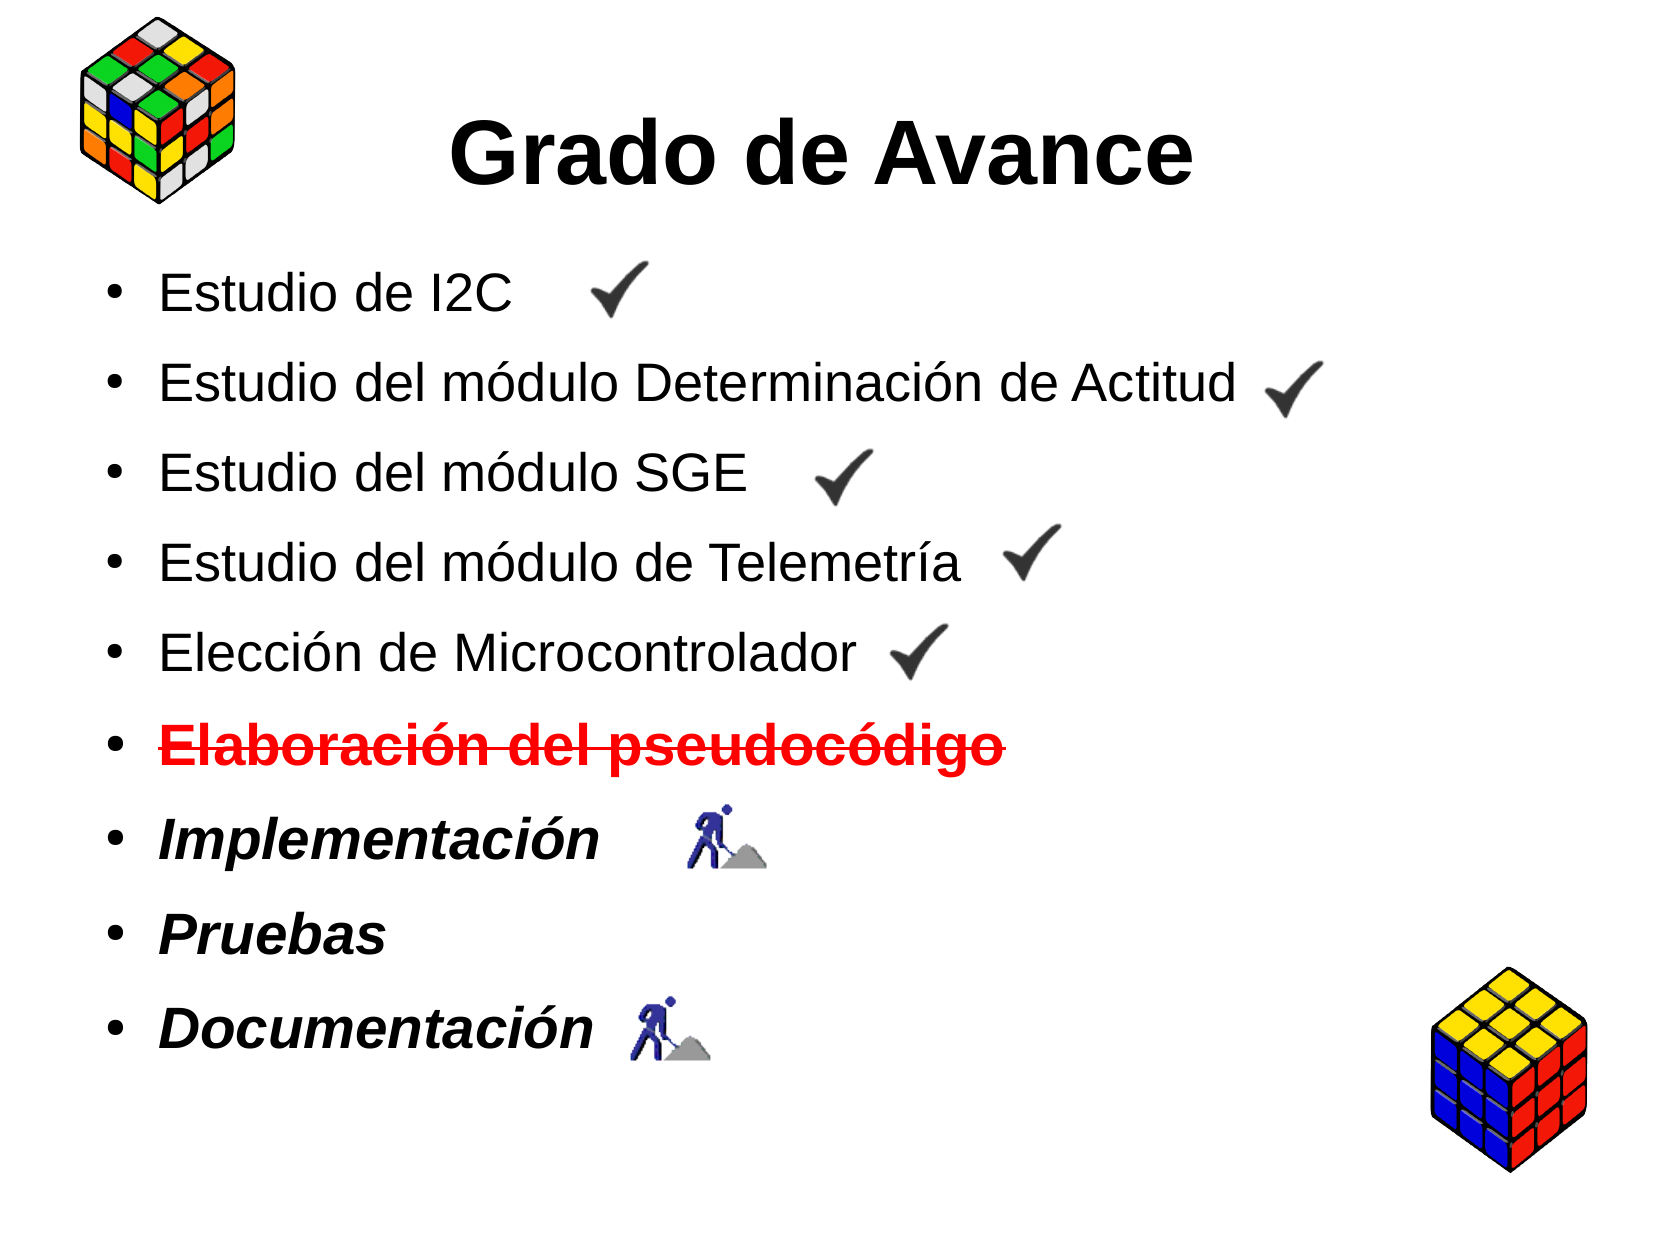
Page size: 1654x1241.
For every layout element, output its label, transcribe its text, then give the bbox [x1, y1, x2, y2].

picture [575, 237, 676, 338]
picture [675, 798, 778, 877]
picture [618, 990, 722, 1069]
picture [1387, 824, 1653, 1241]
list Estudio de I2C Estudio del módulo Determinación de Actitud Estudio del módulo SGE Estudio del módulo de Telemetría Elección de Microcontrolador Elaboración del pseudocódigo Implementación Pruebas Documentación [87, 262, 1576, 1126]
picture [799, 425, 900, 526]
picture [37, 0, 301, 301]
chart [779, 688, 898, 748]
picture [1249, 337, 1350, 438]
picture [874, 600, 975, 701]
picture [987, 500, 1088, 601]
title Grado de Avance [301, 56, 1571, 250]
